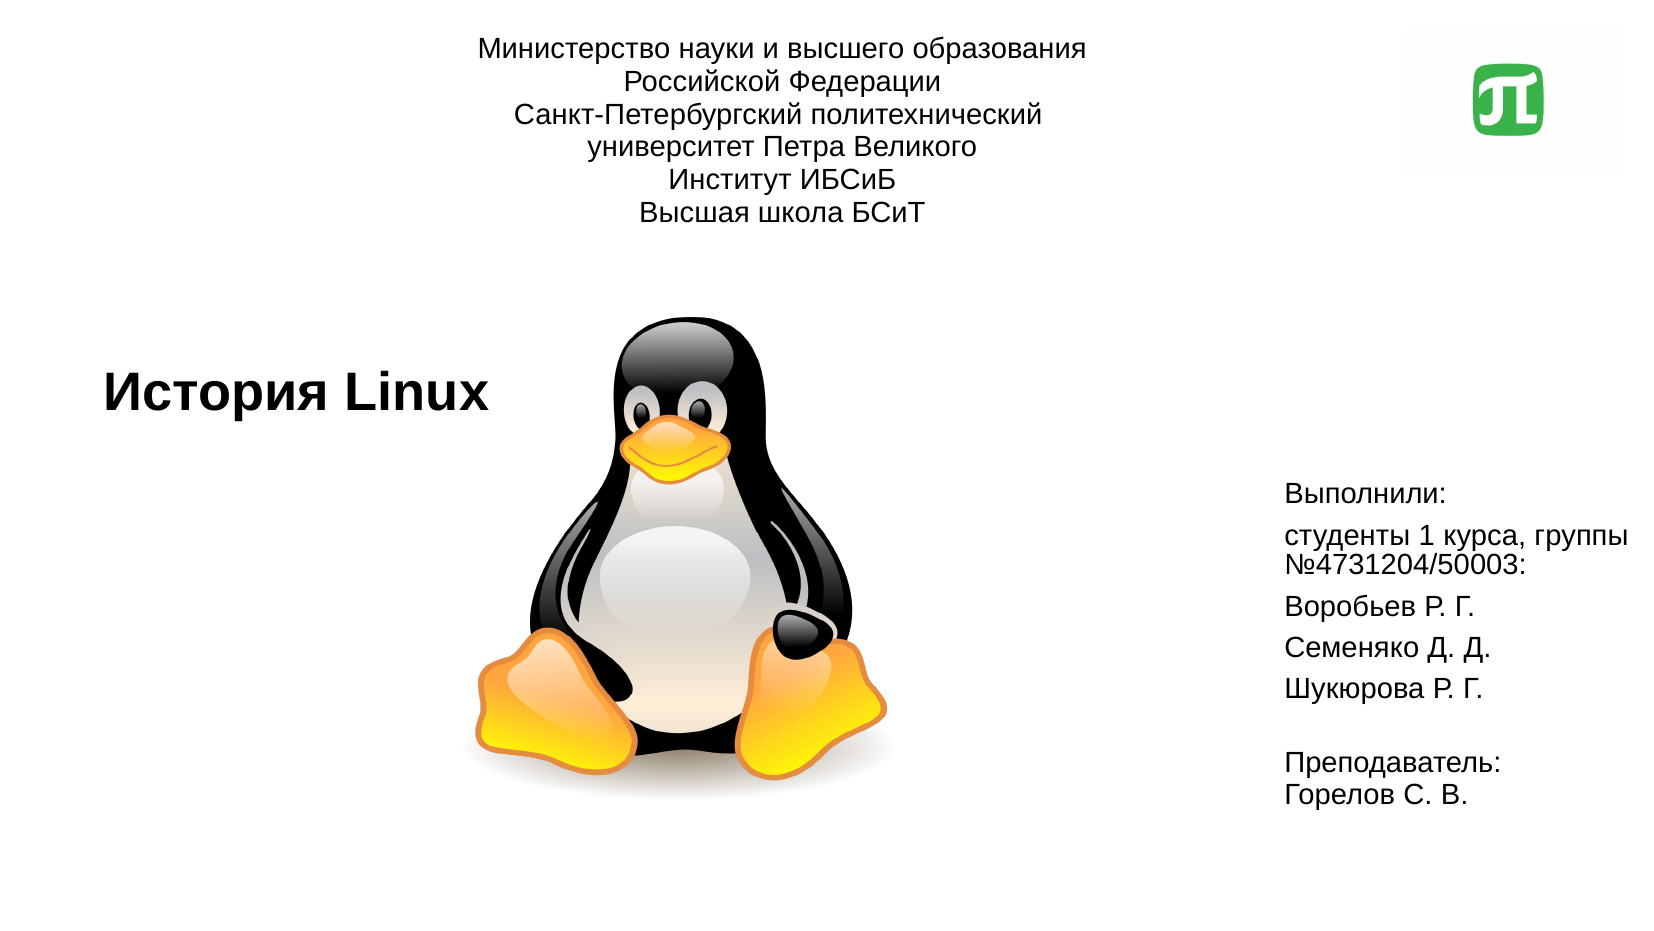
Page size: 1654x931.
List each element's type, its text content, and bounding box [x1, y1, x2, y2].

text_box Выполнили: студенты 1 курса, группы №4731204/50003: Воробьев Р. Г. Семеняко Д. Д. Шукюрова Р. Г. [1269, 473, 1654, 771]
text_box Преподаватель: Горелов С. В. [1269, 738, 1536, 827]
picture [1403, 29, 1625, 178]
text_box Министерство науки и высшего образования Российской Федерации Санкт-Петербургский политехнический университет Петра Великого Институт ИБСиБ Высшая школа БСиТ [236, 24, 1329, 237]
text_box История Linux [88, 354, 442, 443]
picture [442, 295, 946, 857]
